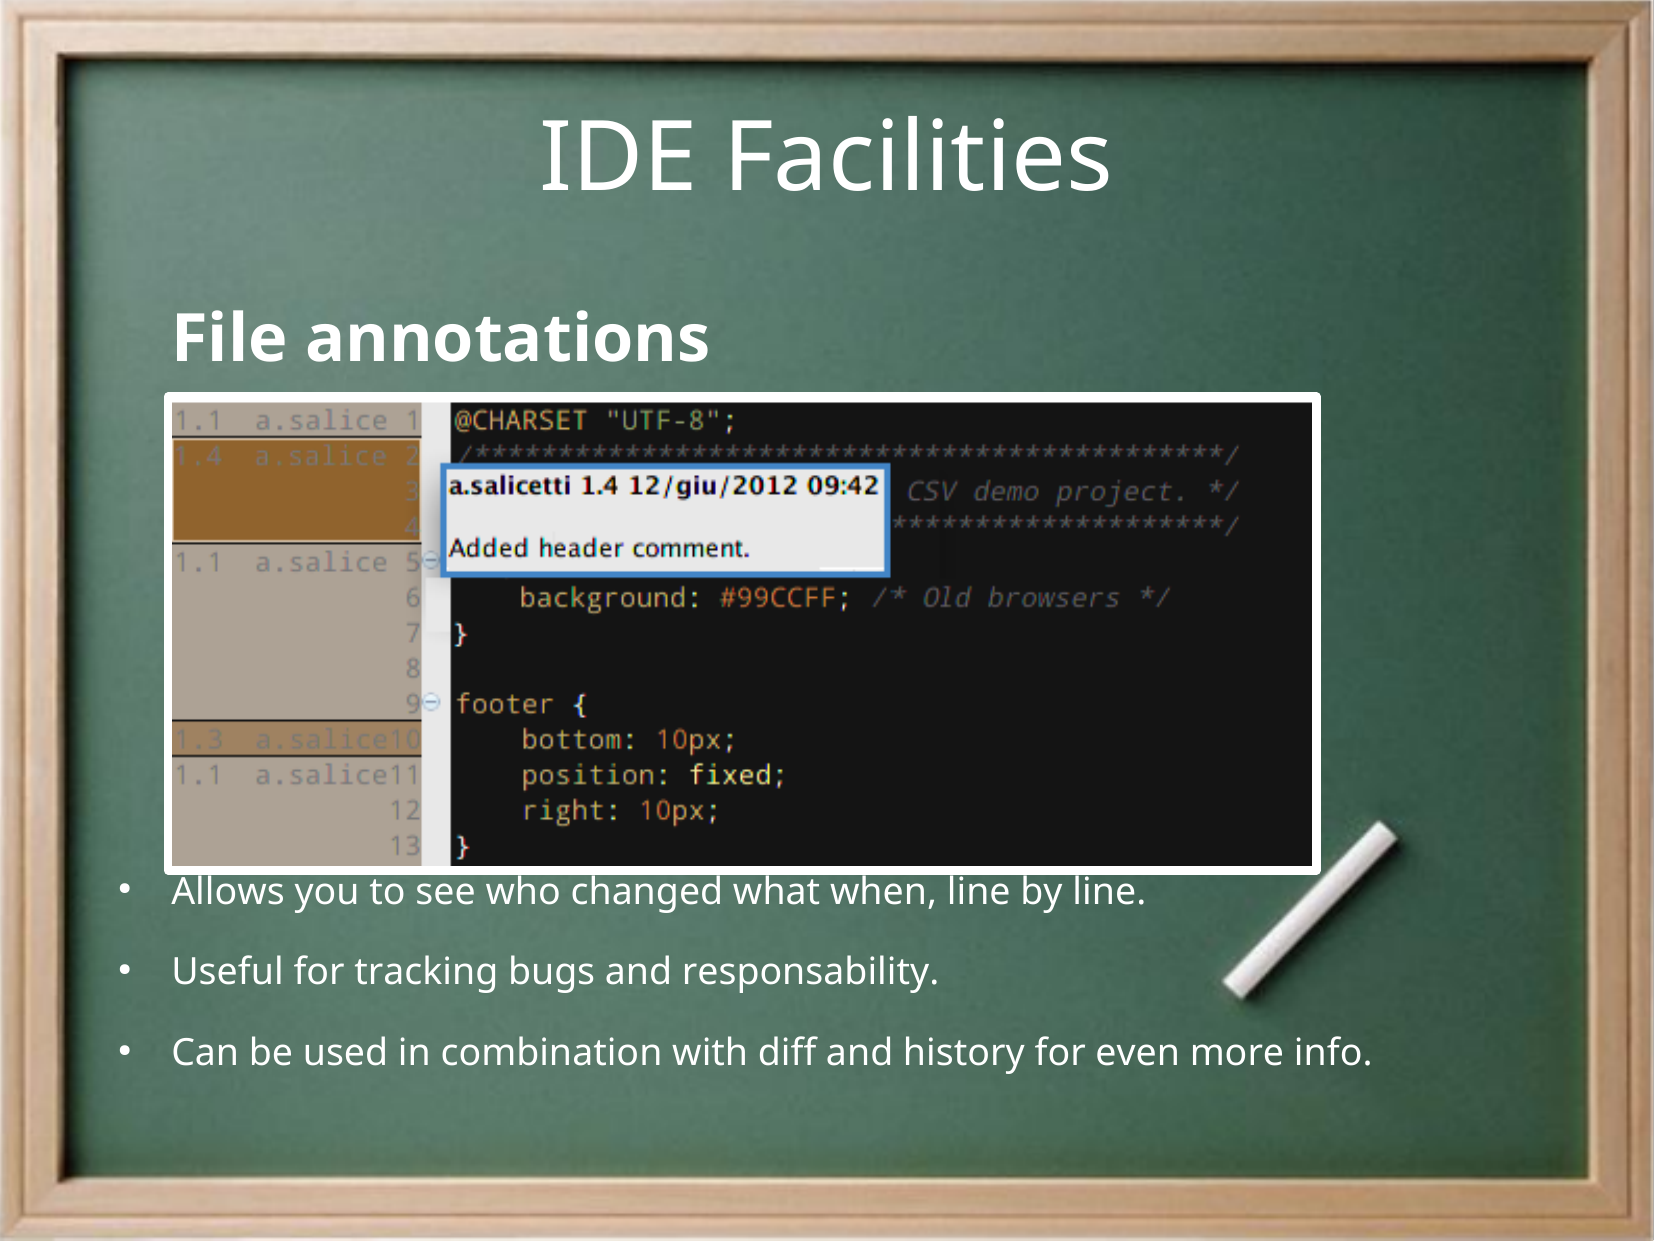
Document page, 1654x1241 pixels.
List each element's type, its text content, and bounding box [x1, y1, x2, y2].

title IDE Facilities [82, 49, 1571, 257]
picture [0, 0, 1654, 1241]
list File annotations Allows you to see who changed what when, line by line. Useful for tracking bugs and responsability. Can be used in combination with diff and history for even more info. [82, 290, 1571, 1128]
